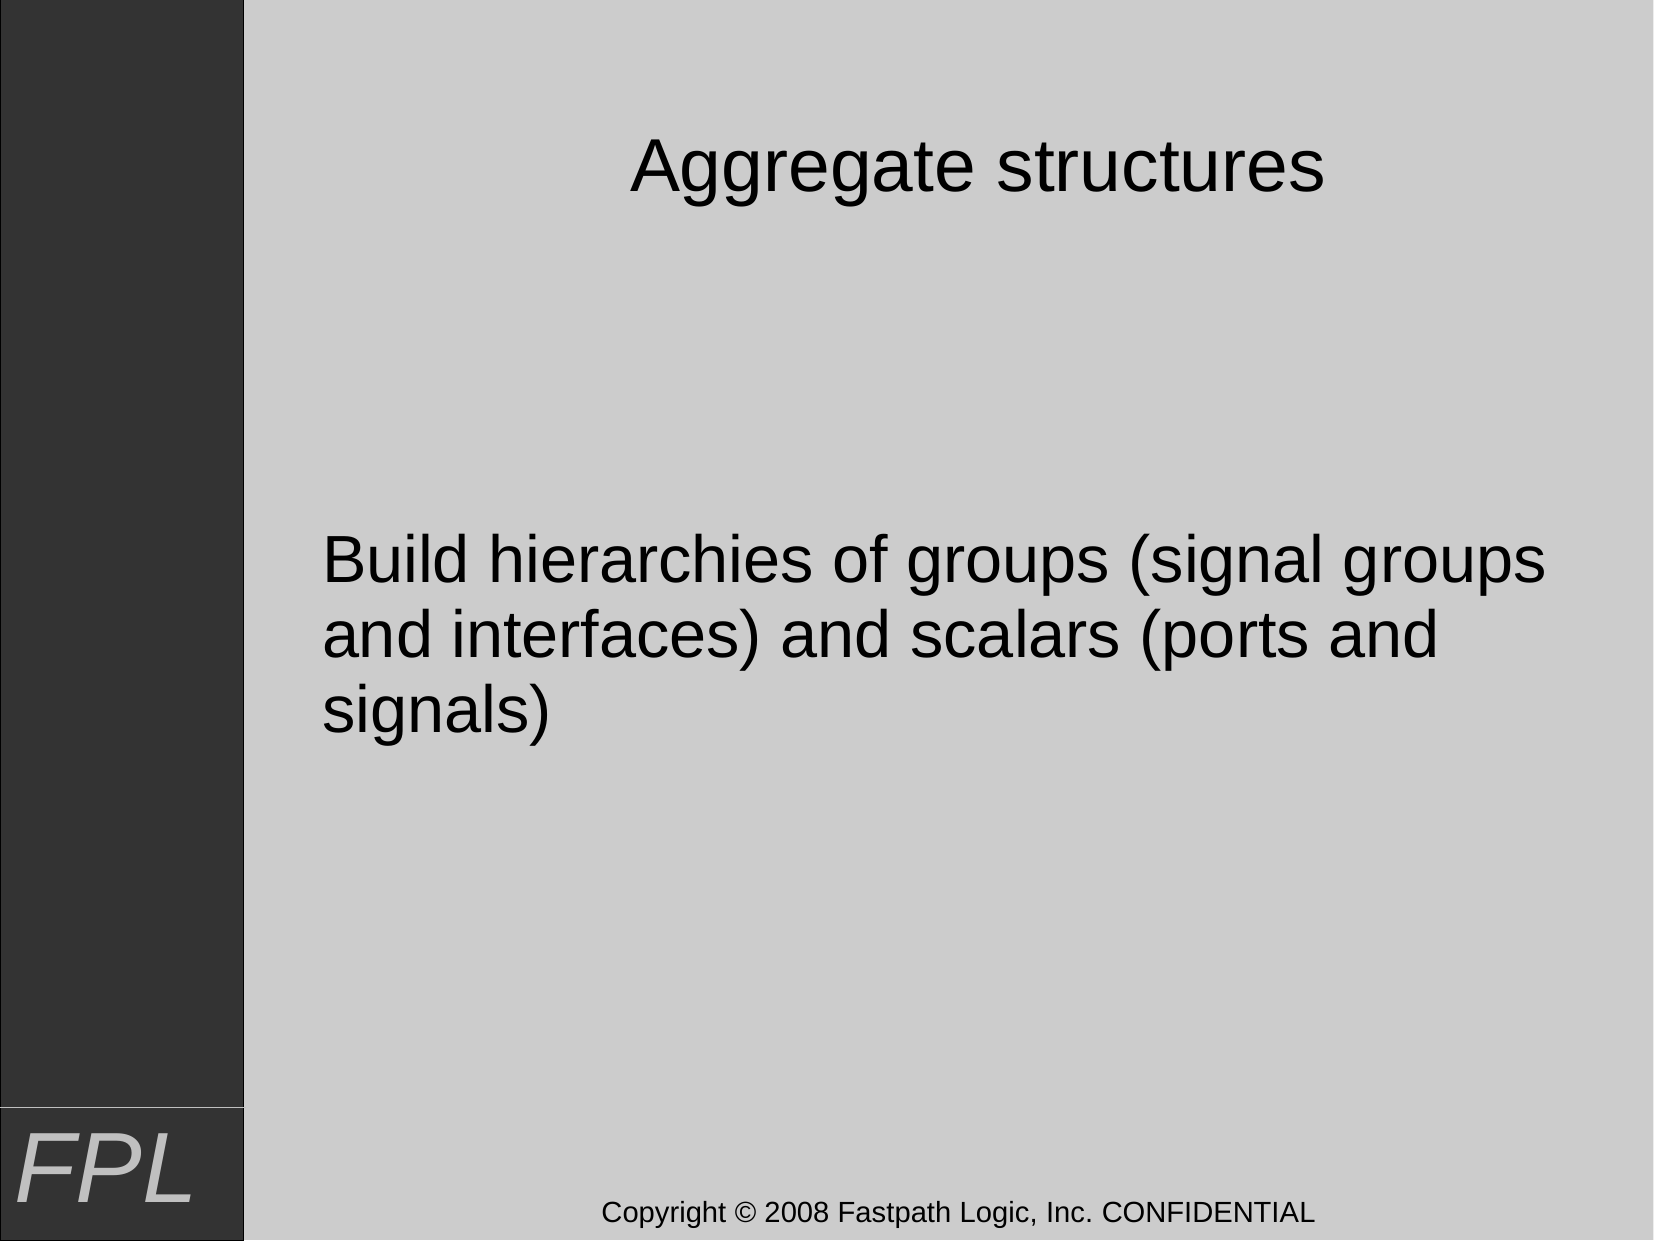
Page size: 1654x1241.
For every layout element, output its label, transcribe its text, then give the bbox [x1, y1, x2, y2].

title Aggregate structures [426, 57, 1529, 272]
subtitle Build hierarchies of groups (signal groups and interfaces) and scalars (ports and signals) [322, 272, 1634, 1179]
